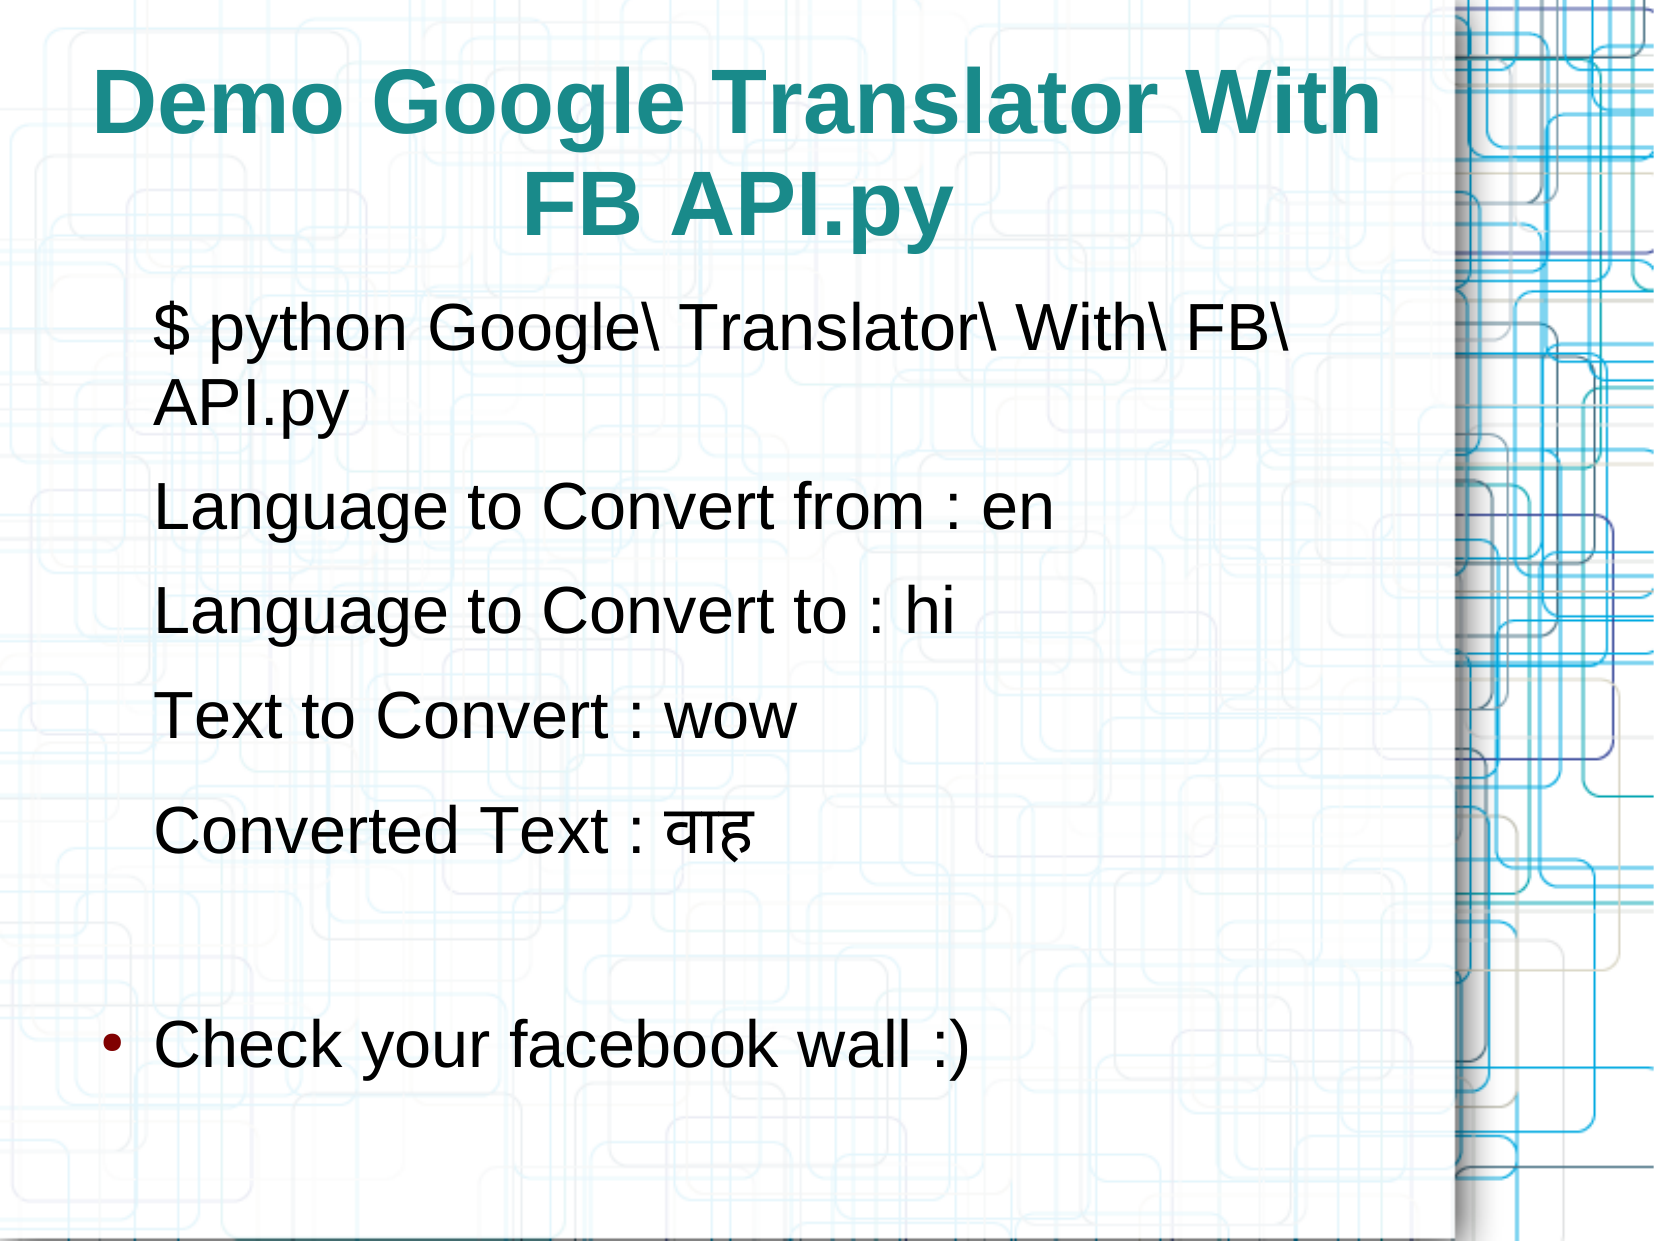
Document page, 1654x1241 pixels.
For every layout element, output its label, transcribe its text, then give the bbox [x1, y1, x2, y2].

title Demo Google Translator With FB API.py [59, 49, 1418, 257]
list $ python Google\ Translator\ With\ FB\ API.py Language to Convert from : en Language to Convert to : hi Text to Convert : wow Converted Text : वाह Check your facebook wall :) [82, 290, 1418, 1241]
picture [0, 0, 1654, 1241]
